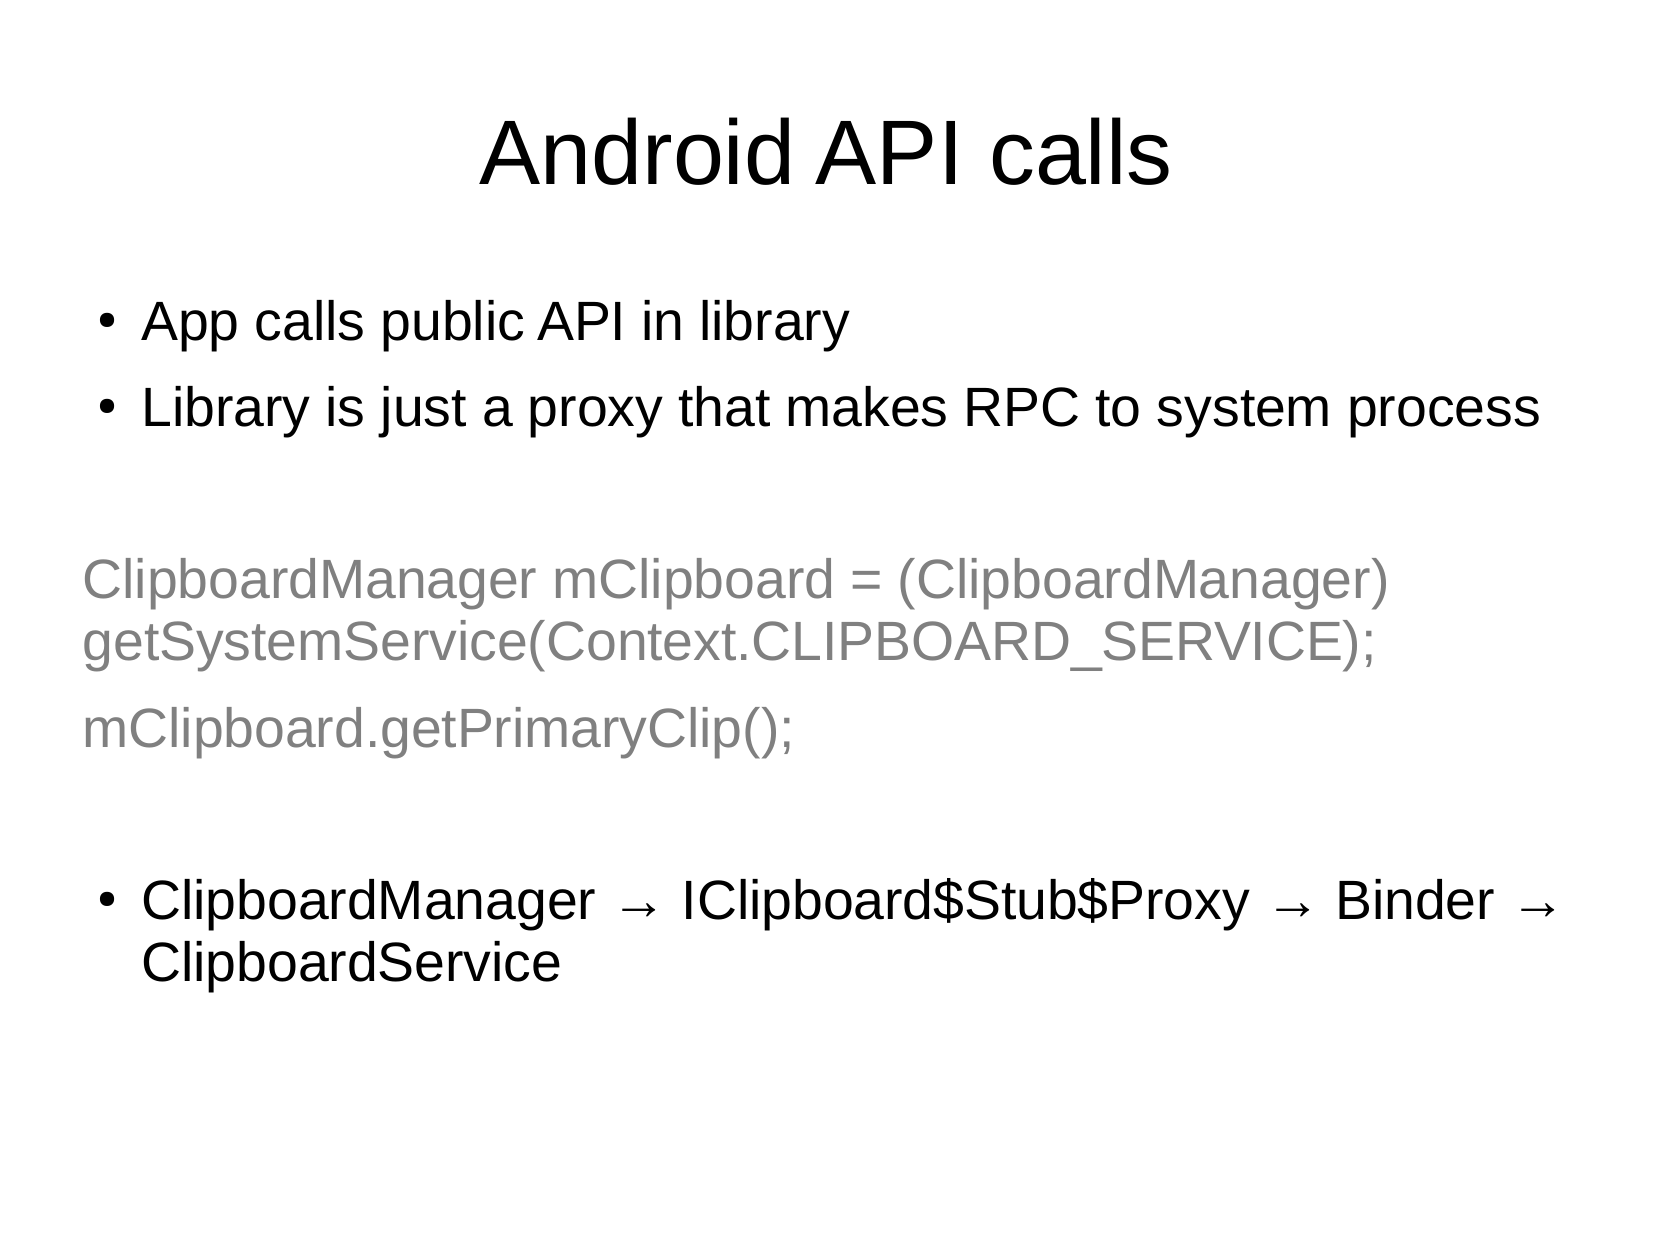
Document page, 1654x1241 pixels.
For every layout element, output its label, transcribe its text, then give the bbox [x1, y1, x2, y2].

title Android API calls [82, 49, 1571, 257]
list App calls public API in library Library is just a proxy that makes RPC to system process ClipboardManager mClipboard = (ClipboardManager) getSystemService(Context.CLIPBOARD_SERVICE); mClipboard.getPrimaryClip(); ClipboardManager → IClipboard$Stub$Proxy → Binder → ClipboardService [82, 290, 1571, 1010]
